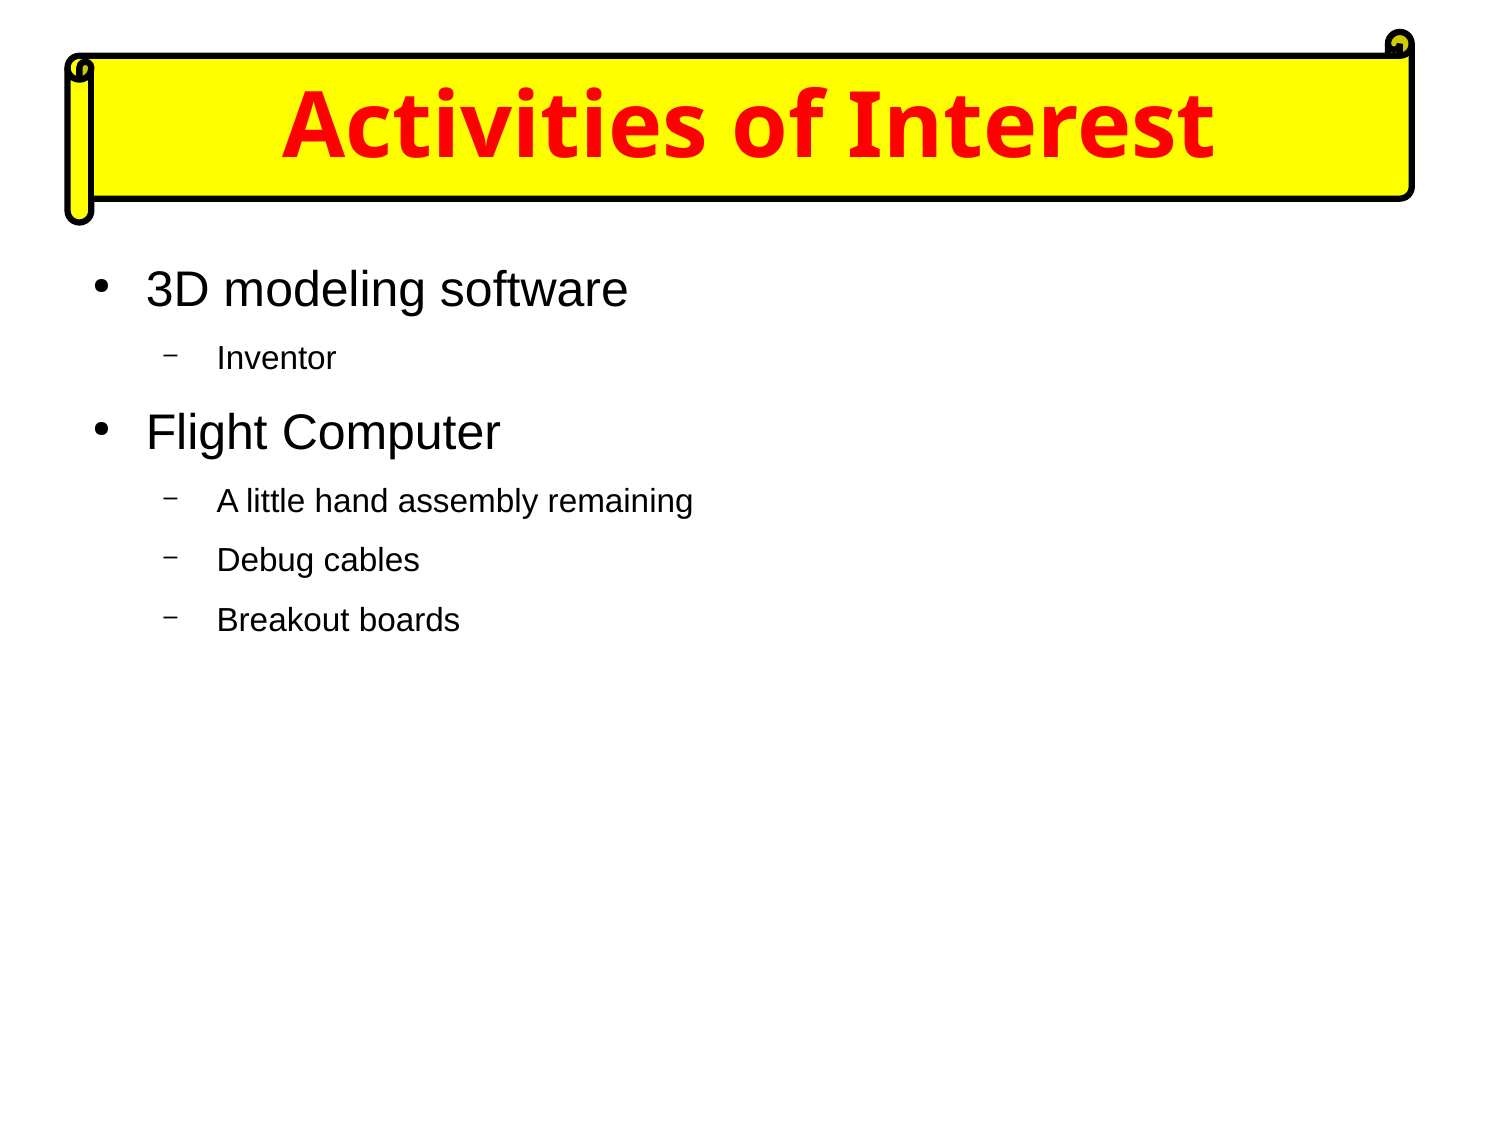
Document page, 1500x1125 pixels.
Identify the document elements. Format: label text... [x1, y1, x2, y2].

text_box [72, 31, 1412, 58]
text_box Activities of Interest [0, 58, 1500, 184]
list 3D modeling software Inventor Flight Computer A little hand assembly remaining Debug cables Breakout boards [75, 263, 1425, 916]
text_box [67, 184, 1412, 223]
